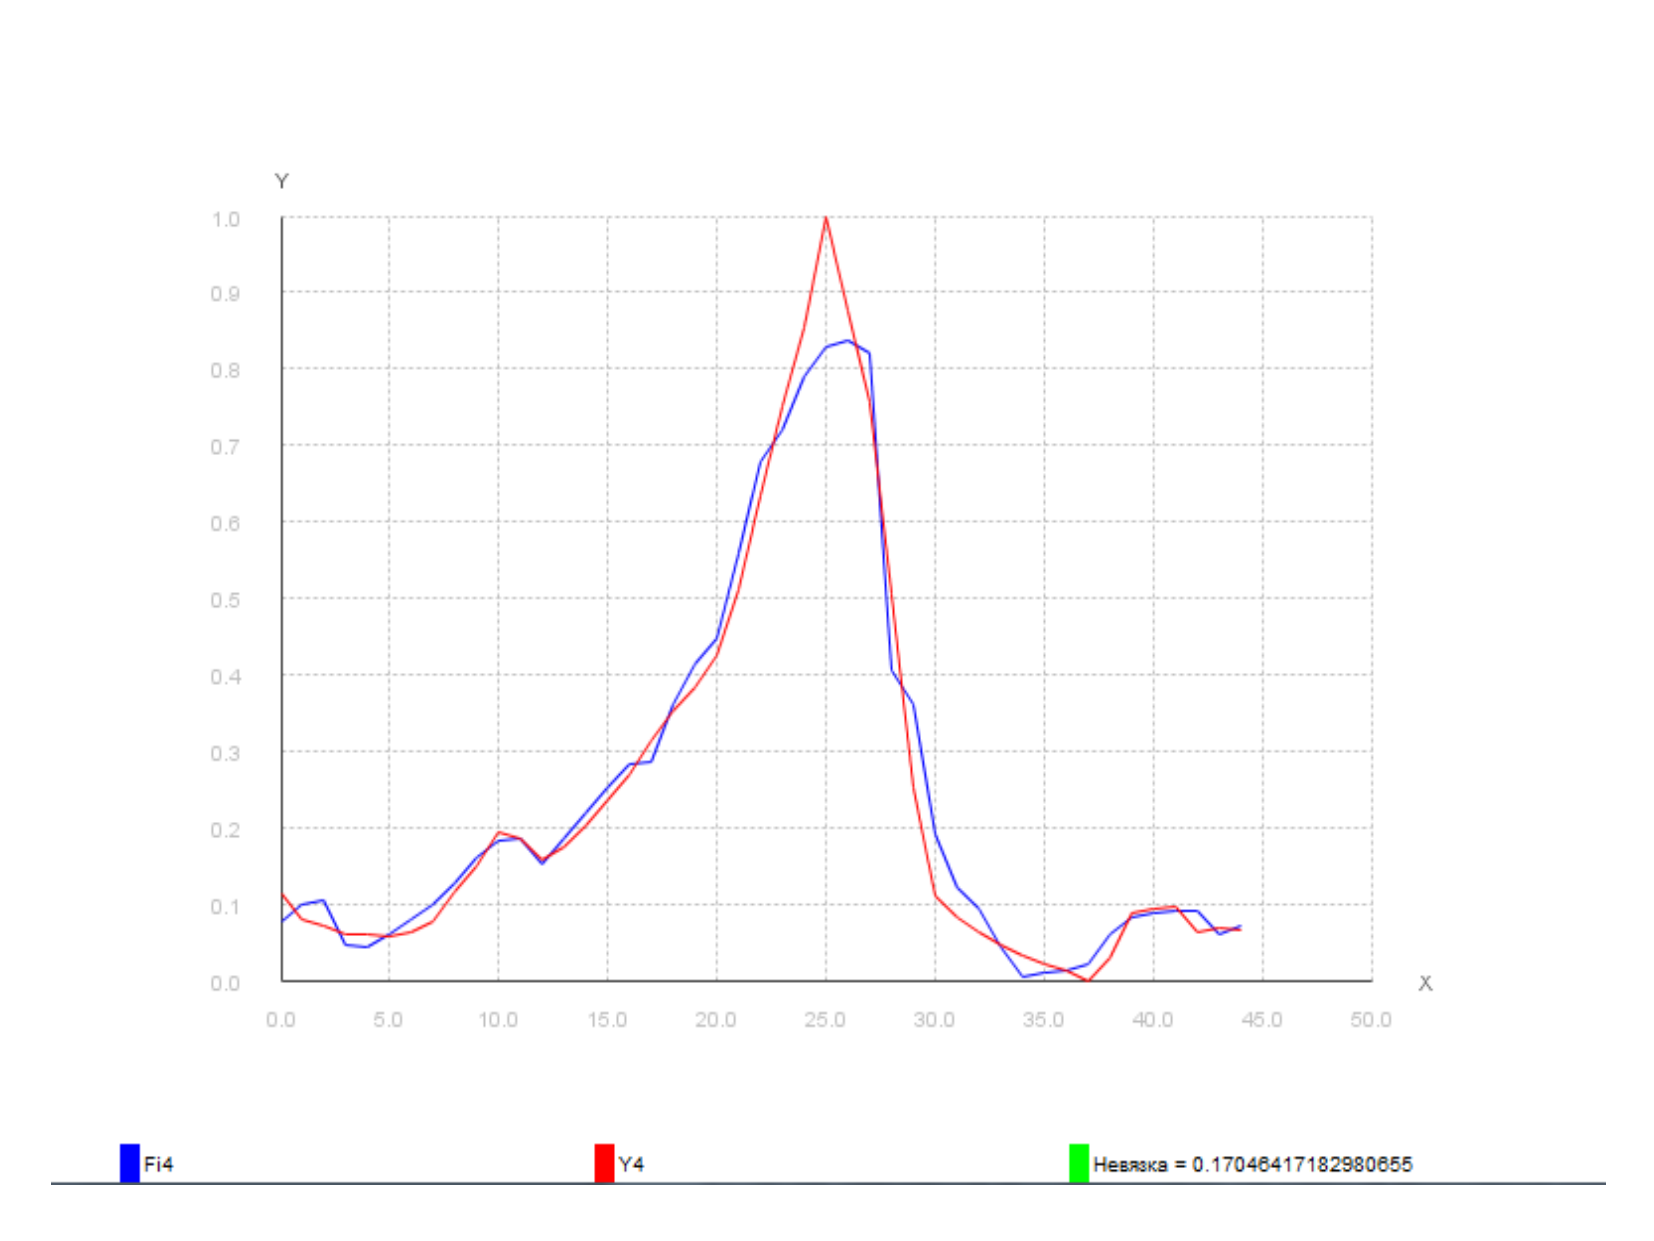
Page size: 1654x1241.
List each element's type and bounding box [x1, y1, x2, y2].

picture [51, 59, 1606, 1186]
